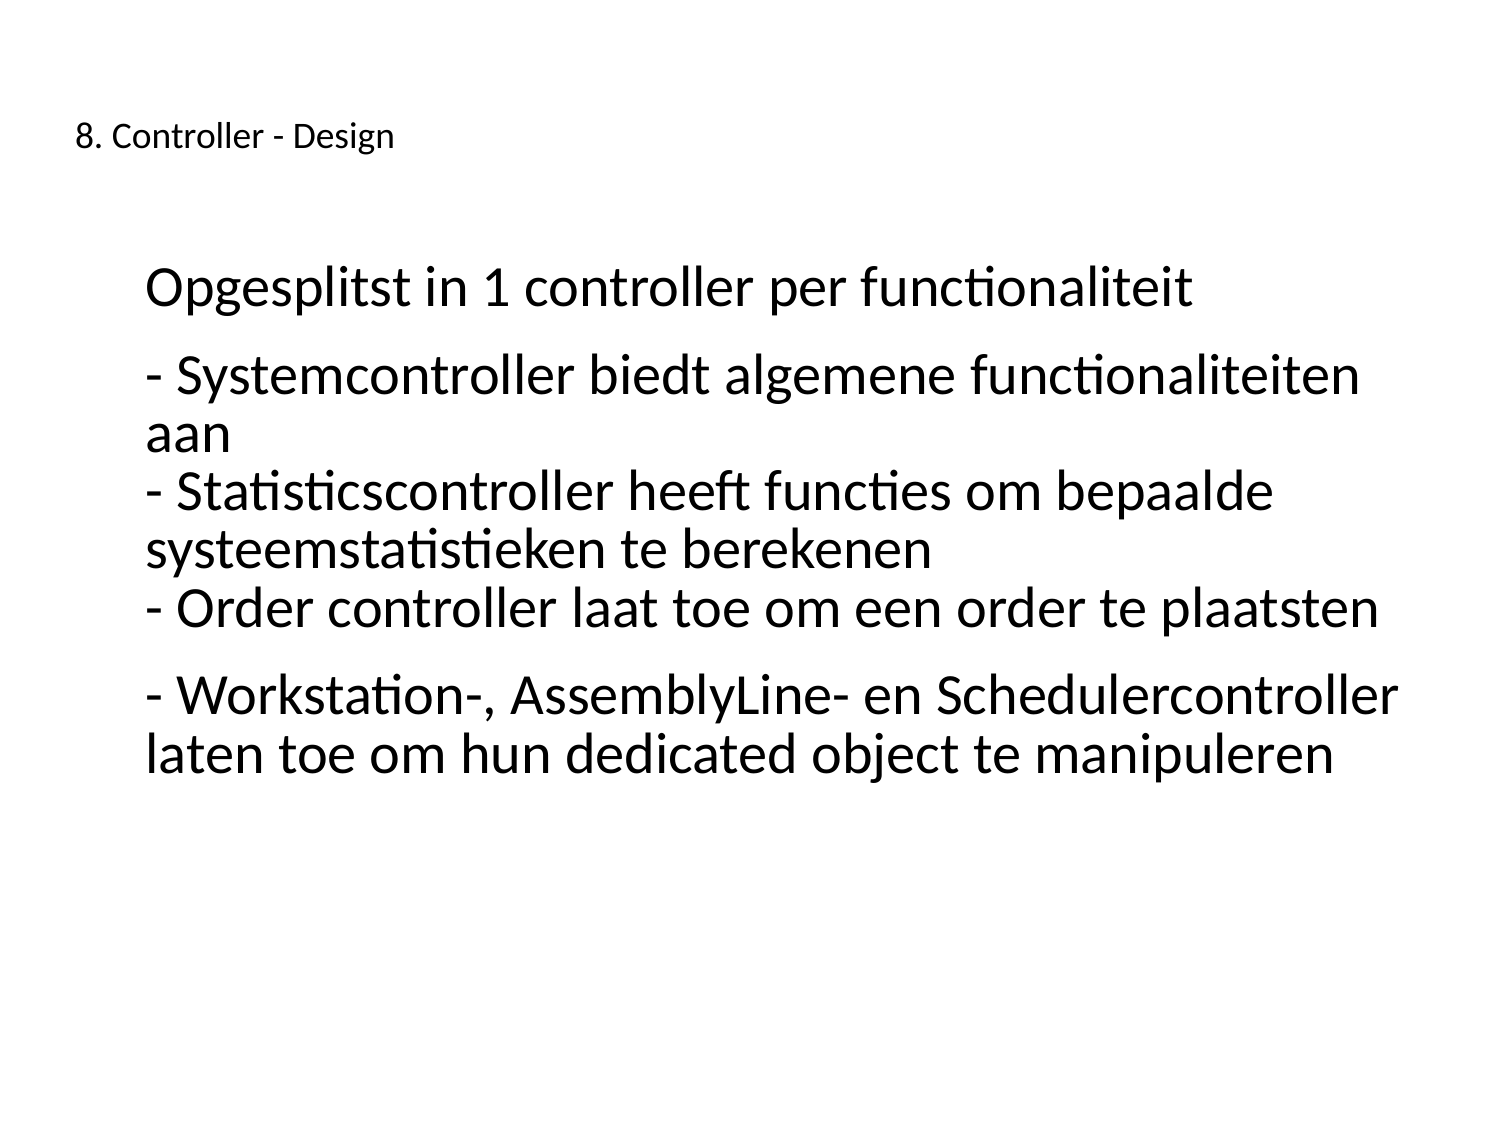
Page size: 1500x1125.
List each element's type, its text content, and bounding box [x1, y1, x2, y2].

list Opgesplitst in 1 controller per functionaliteit - Systemcontroller biedt algemene functionaliteiten aan - Statisticscontroller heeft functies om bepaalde systeemstatistieken te berekenen - Order controller laat toe om een order te plaatsten - Workstation-, AssemblyLine- en Schedulercontroller laten toe om hun dedicated object te manipuleren [75, 262, 1425, 1005]
title 8. Controller - Design [75, 45, 1425, 233]
